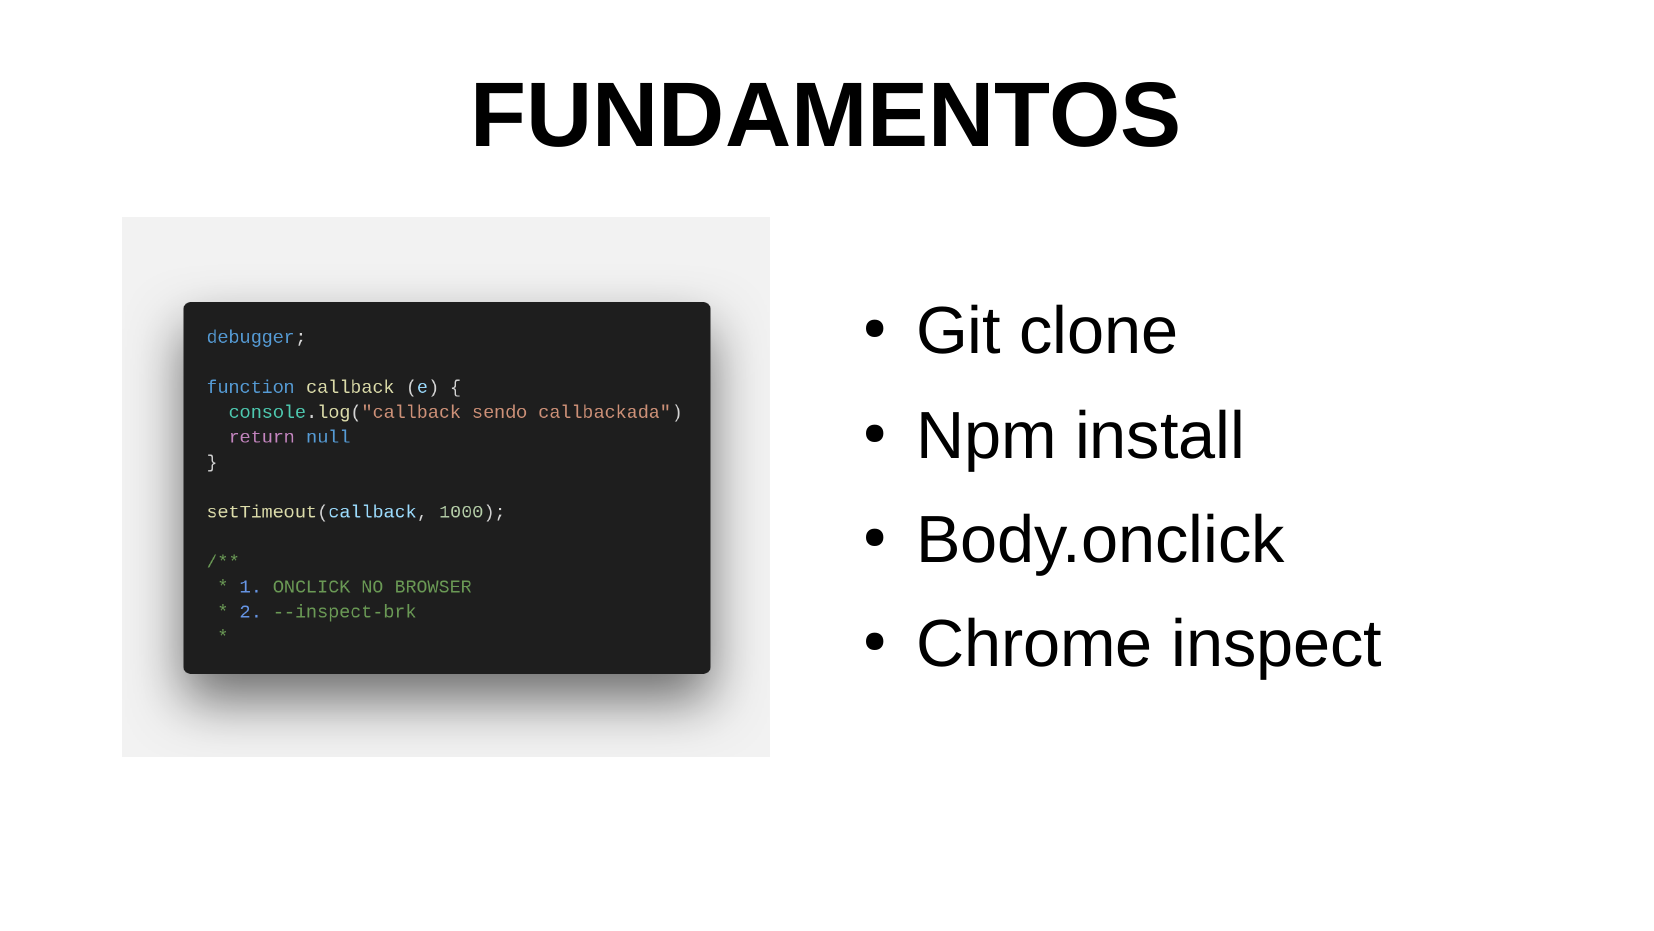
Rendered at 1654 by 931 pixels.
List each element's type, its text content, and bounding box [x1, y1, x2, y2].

picture [122, 217, 770, 758]
list Git clone Npm install Body.onclick Chrome inspect [845, 217, 1572, 758]
title FUNDAMENTOS [82, 37, 1571, 193]
